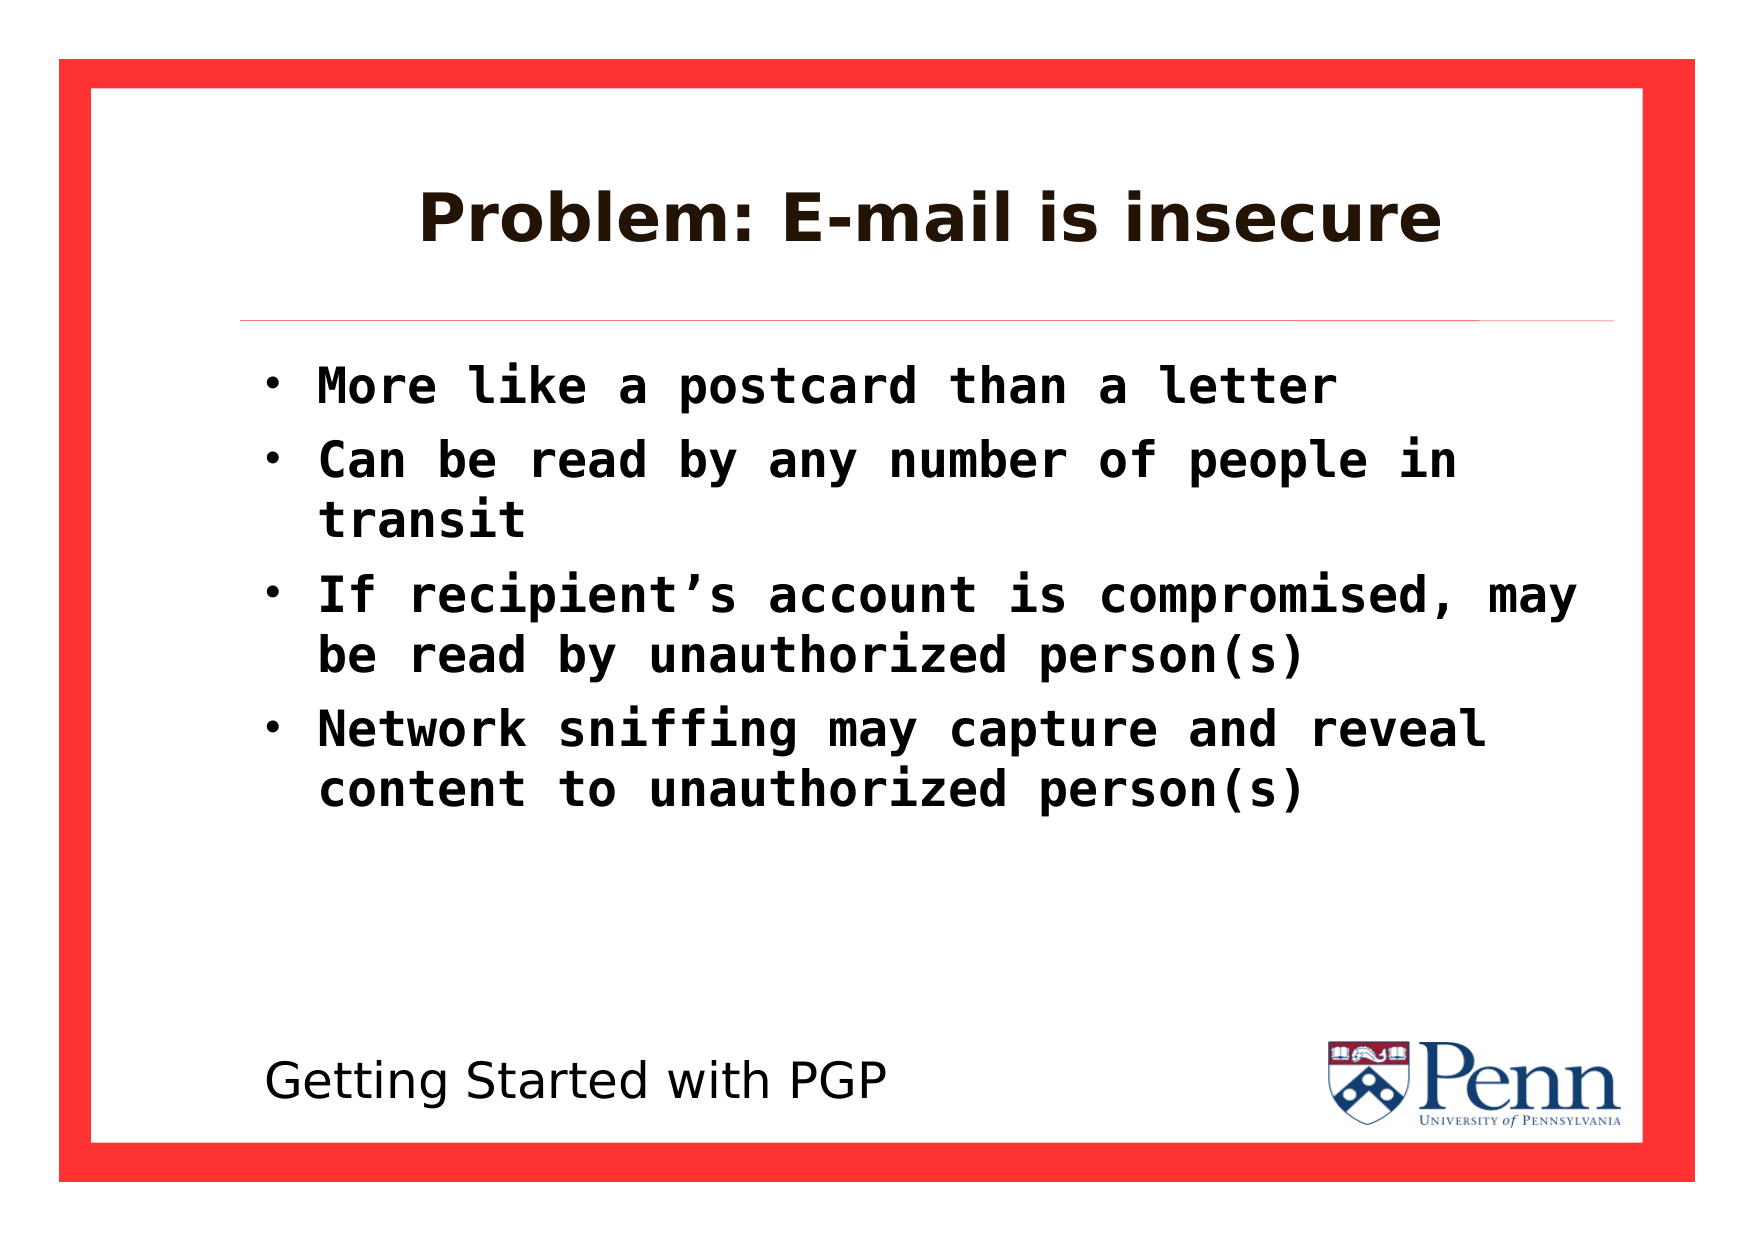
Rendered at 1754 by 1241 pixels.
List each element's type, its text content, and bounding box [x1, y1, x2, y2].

list More like a postcard than a letter Can be read by any number of people in transit If recipient’s account is compromised, may be read by unauthorized person(s) Network sniffing may capture and reveal content to unauthorized person(s) [249, 345, 1614, 1020]
title Problem: E-mail is insecure [249, 120, 1614, 309]
picture [1327, 1039, 1621, 1128]
